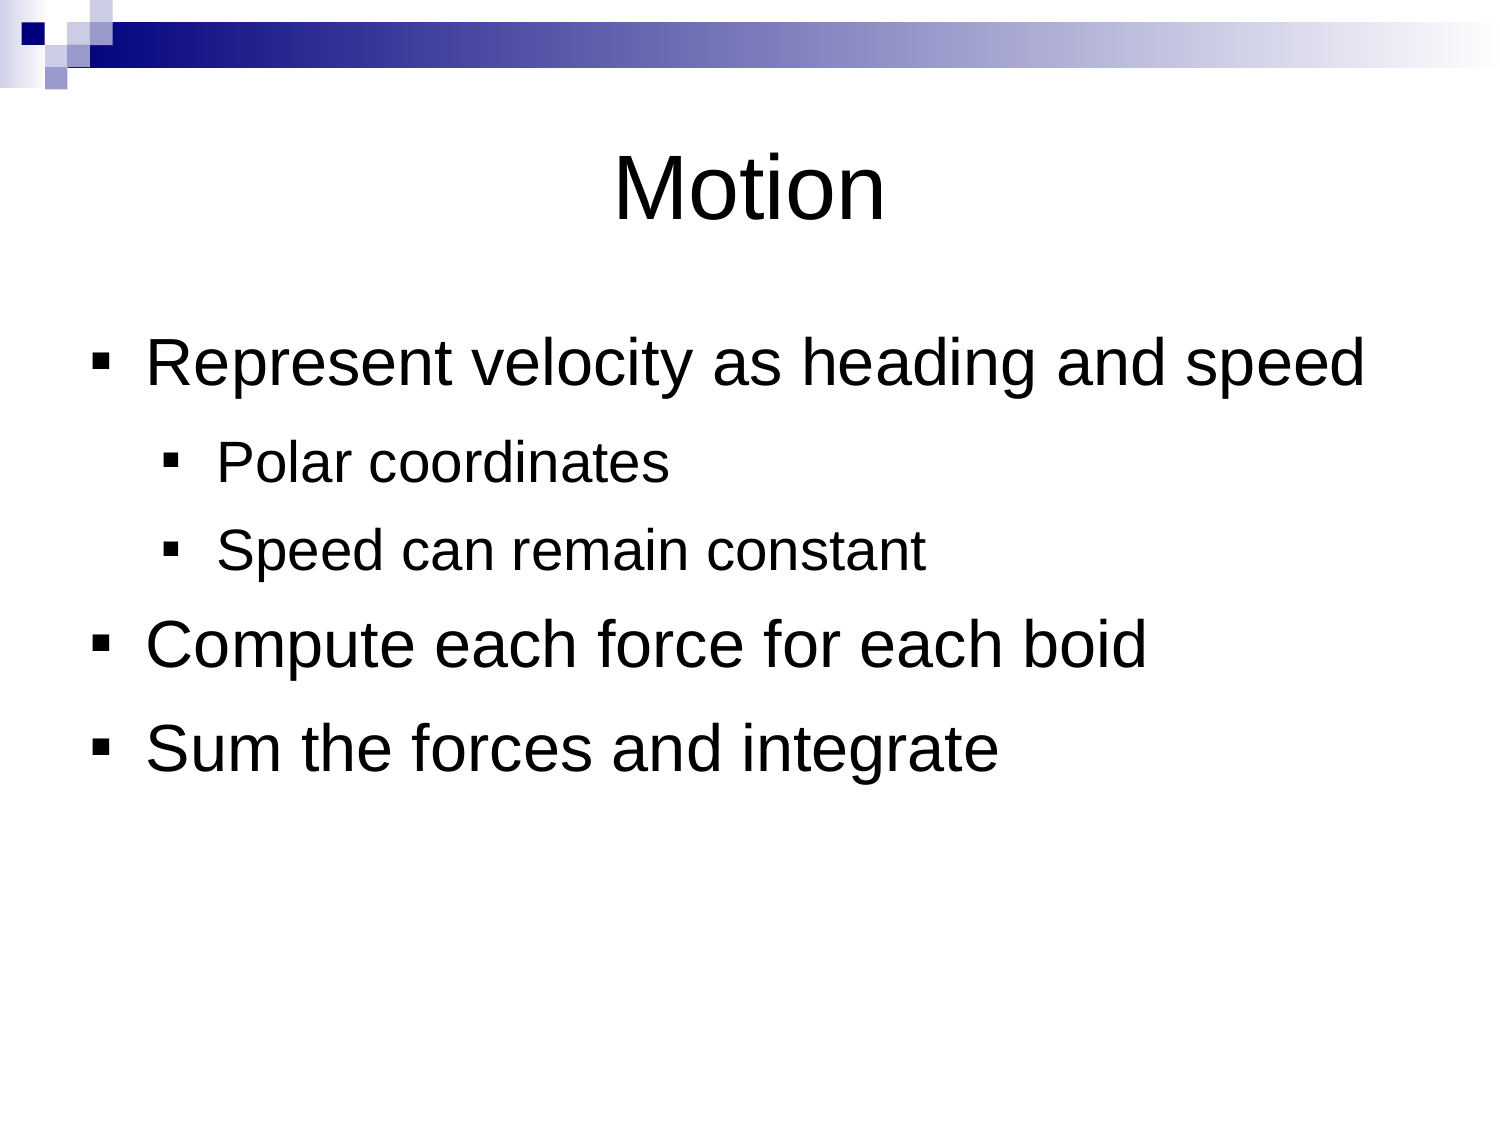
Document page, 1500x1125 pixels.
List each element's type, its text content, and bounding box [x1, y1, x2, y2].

title Motion [75, 75, 1425, 300]
list Represent velocity as heading and speed Polar coordinates Speed can remain constant Compute each force for each boid Sum the forces and integrate [75, 324, 1425, 963]
